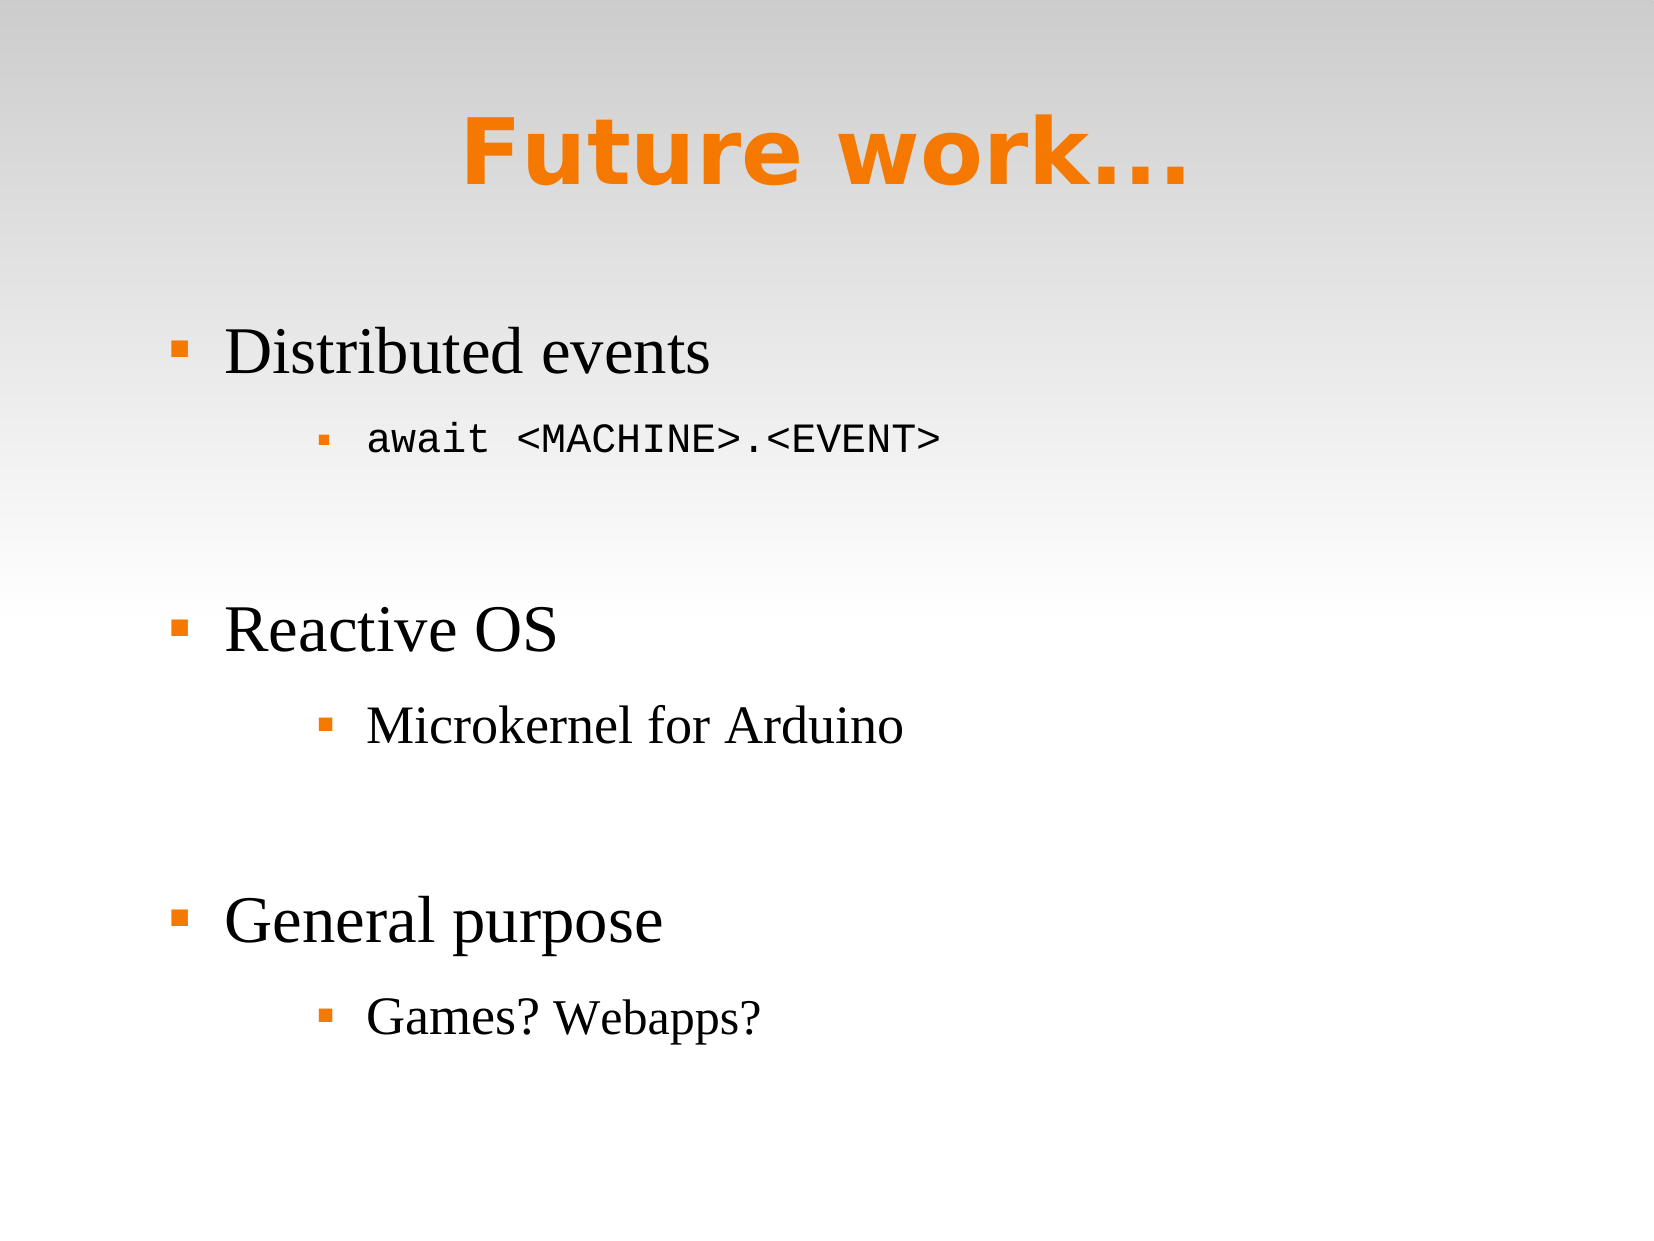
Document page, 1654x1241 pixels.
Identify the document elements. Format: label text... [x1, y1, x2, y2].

list Distributed events await <MACHINE>.<EVENT> Reactive OS Microkernel for Arduino General purpose Games? Webapps? [82, 313, 1538, 1133]
title Future work... [82, 49, 1571, 257]
